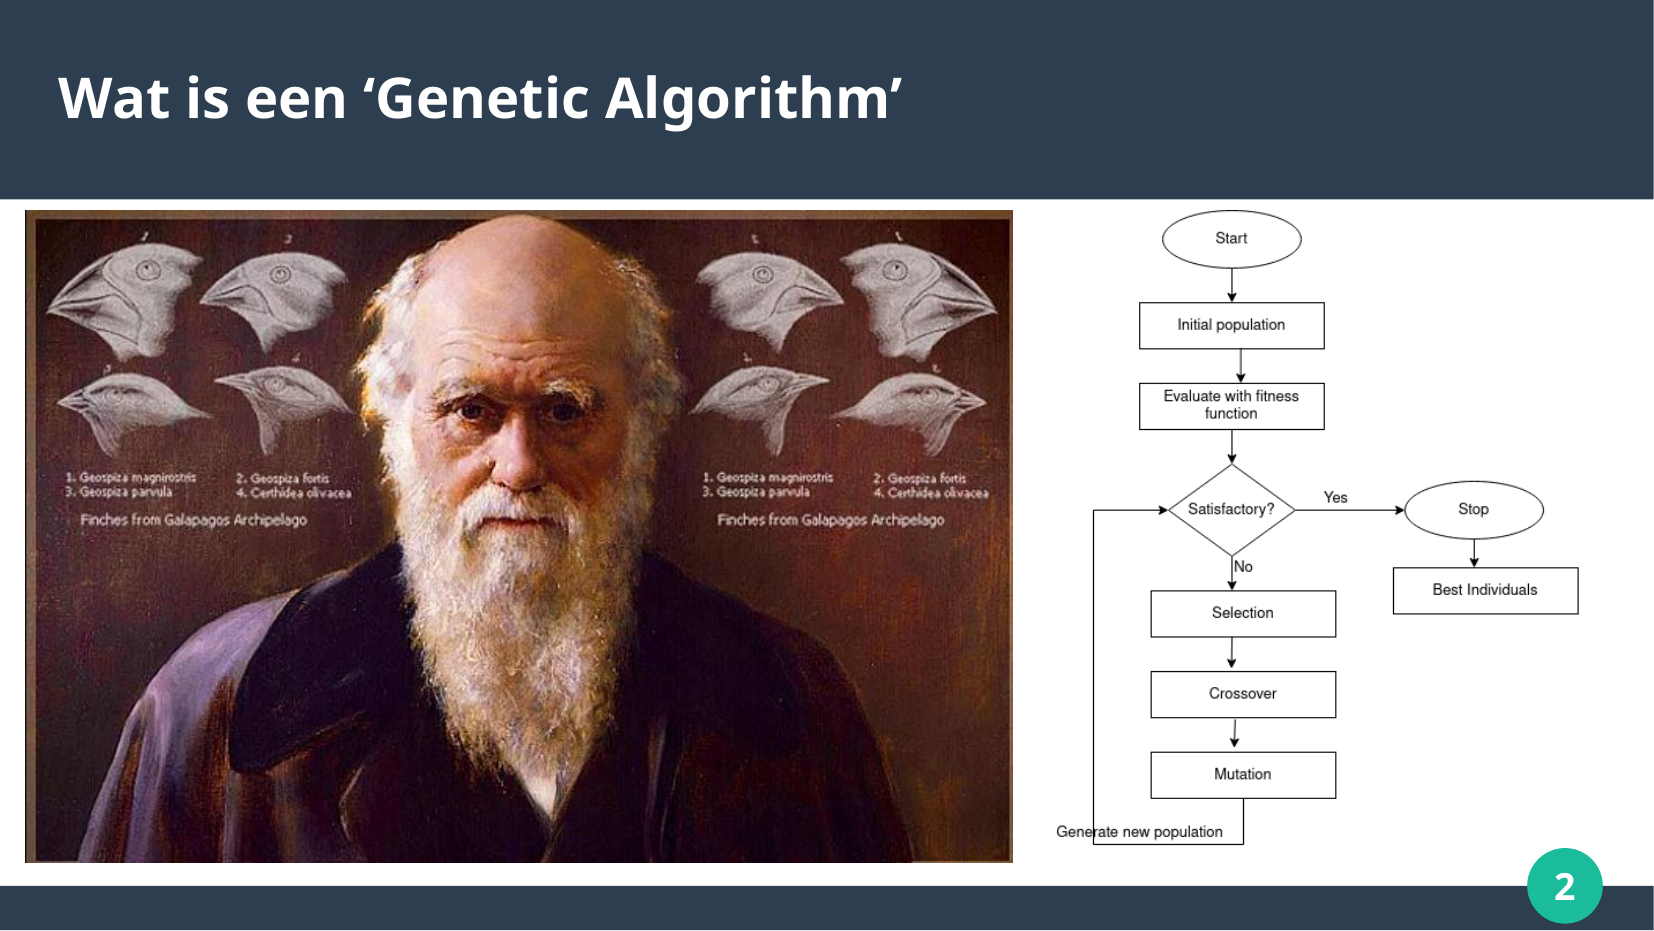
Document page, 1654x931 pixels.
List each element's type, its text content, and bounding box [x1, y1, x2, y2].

picture [1048, 210, 1603, 846]
title Wat is een ‘Genetic Algorithm’ [59, 37, 1595, 156]
picture [25, 210, 1013, 863]
